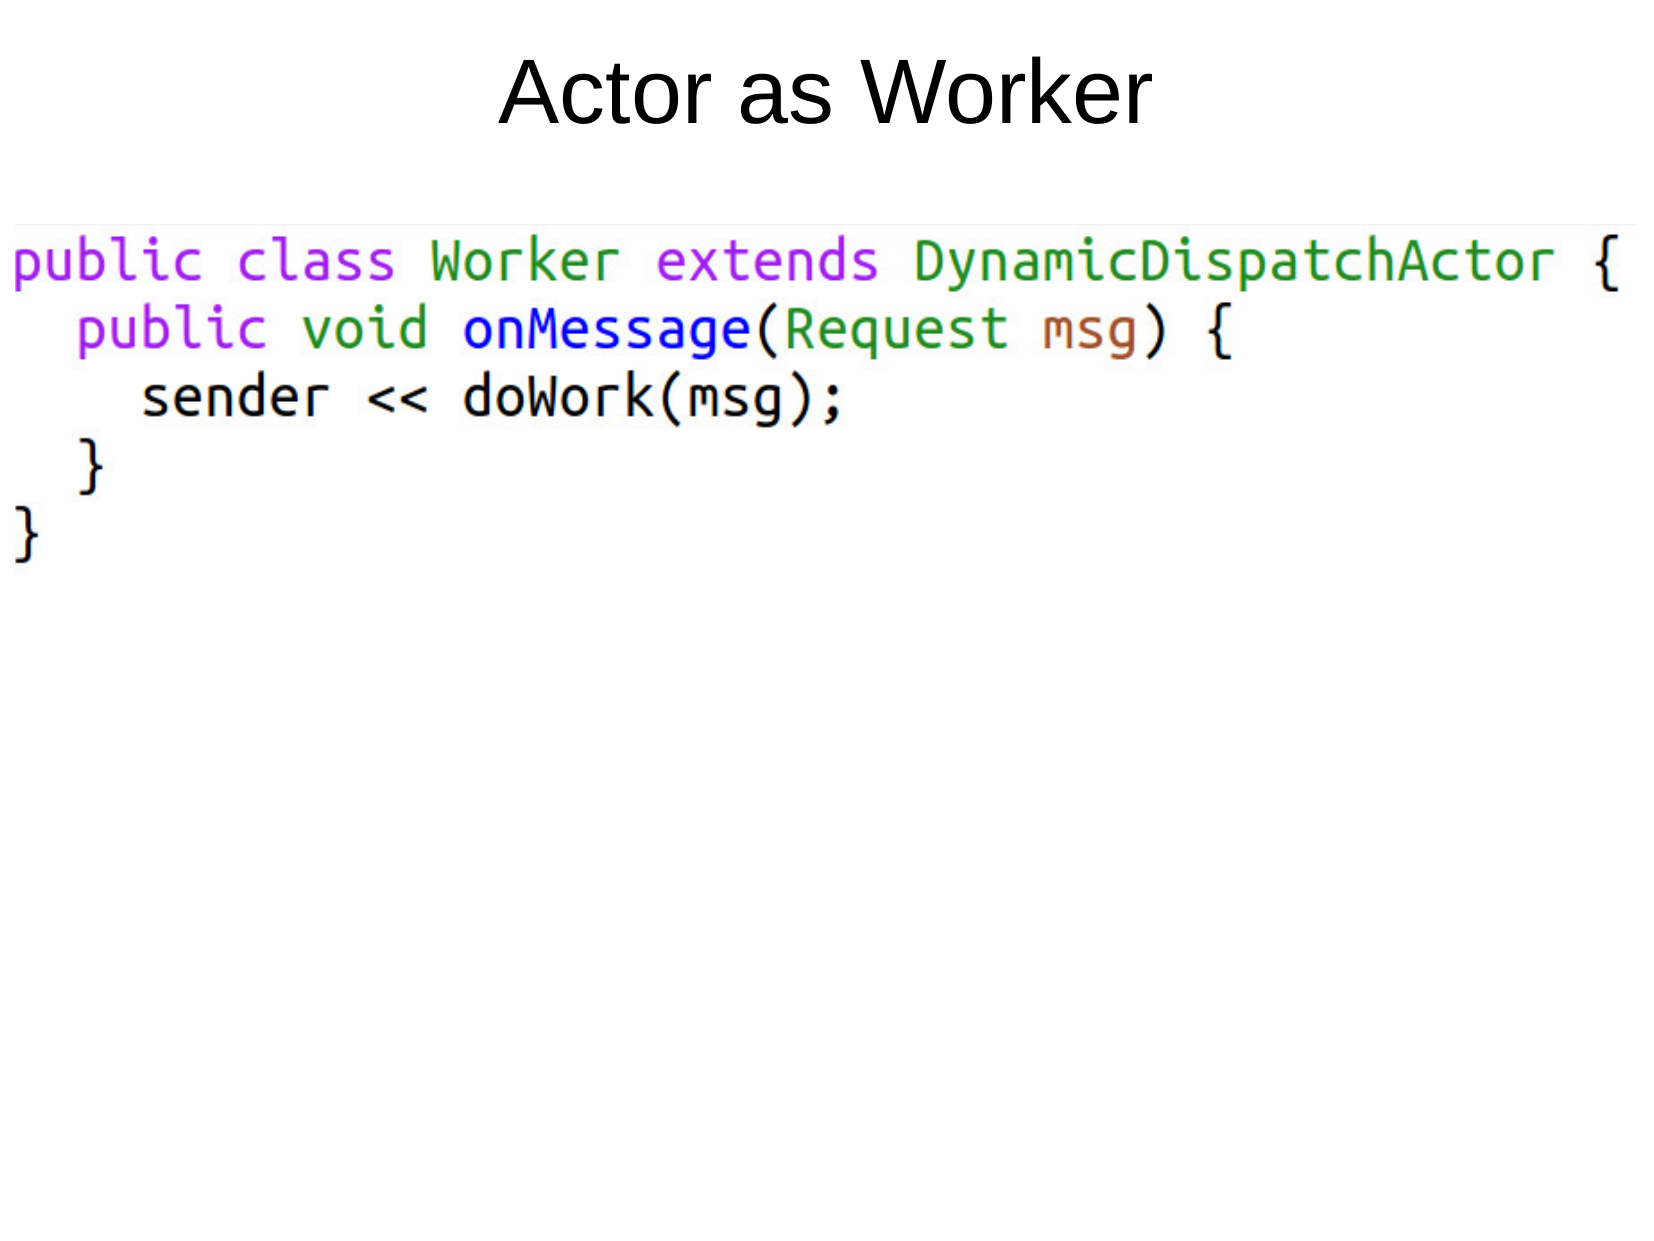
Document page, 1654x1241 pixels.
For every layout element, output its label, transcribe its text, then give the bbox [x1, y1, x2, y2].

picture [15, 224, 1636, 633]
title Actor as Worker [82, 40, 1571, 144]
